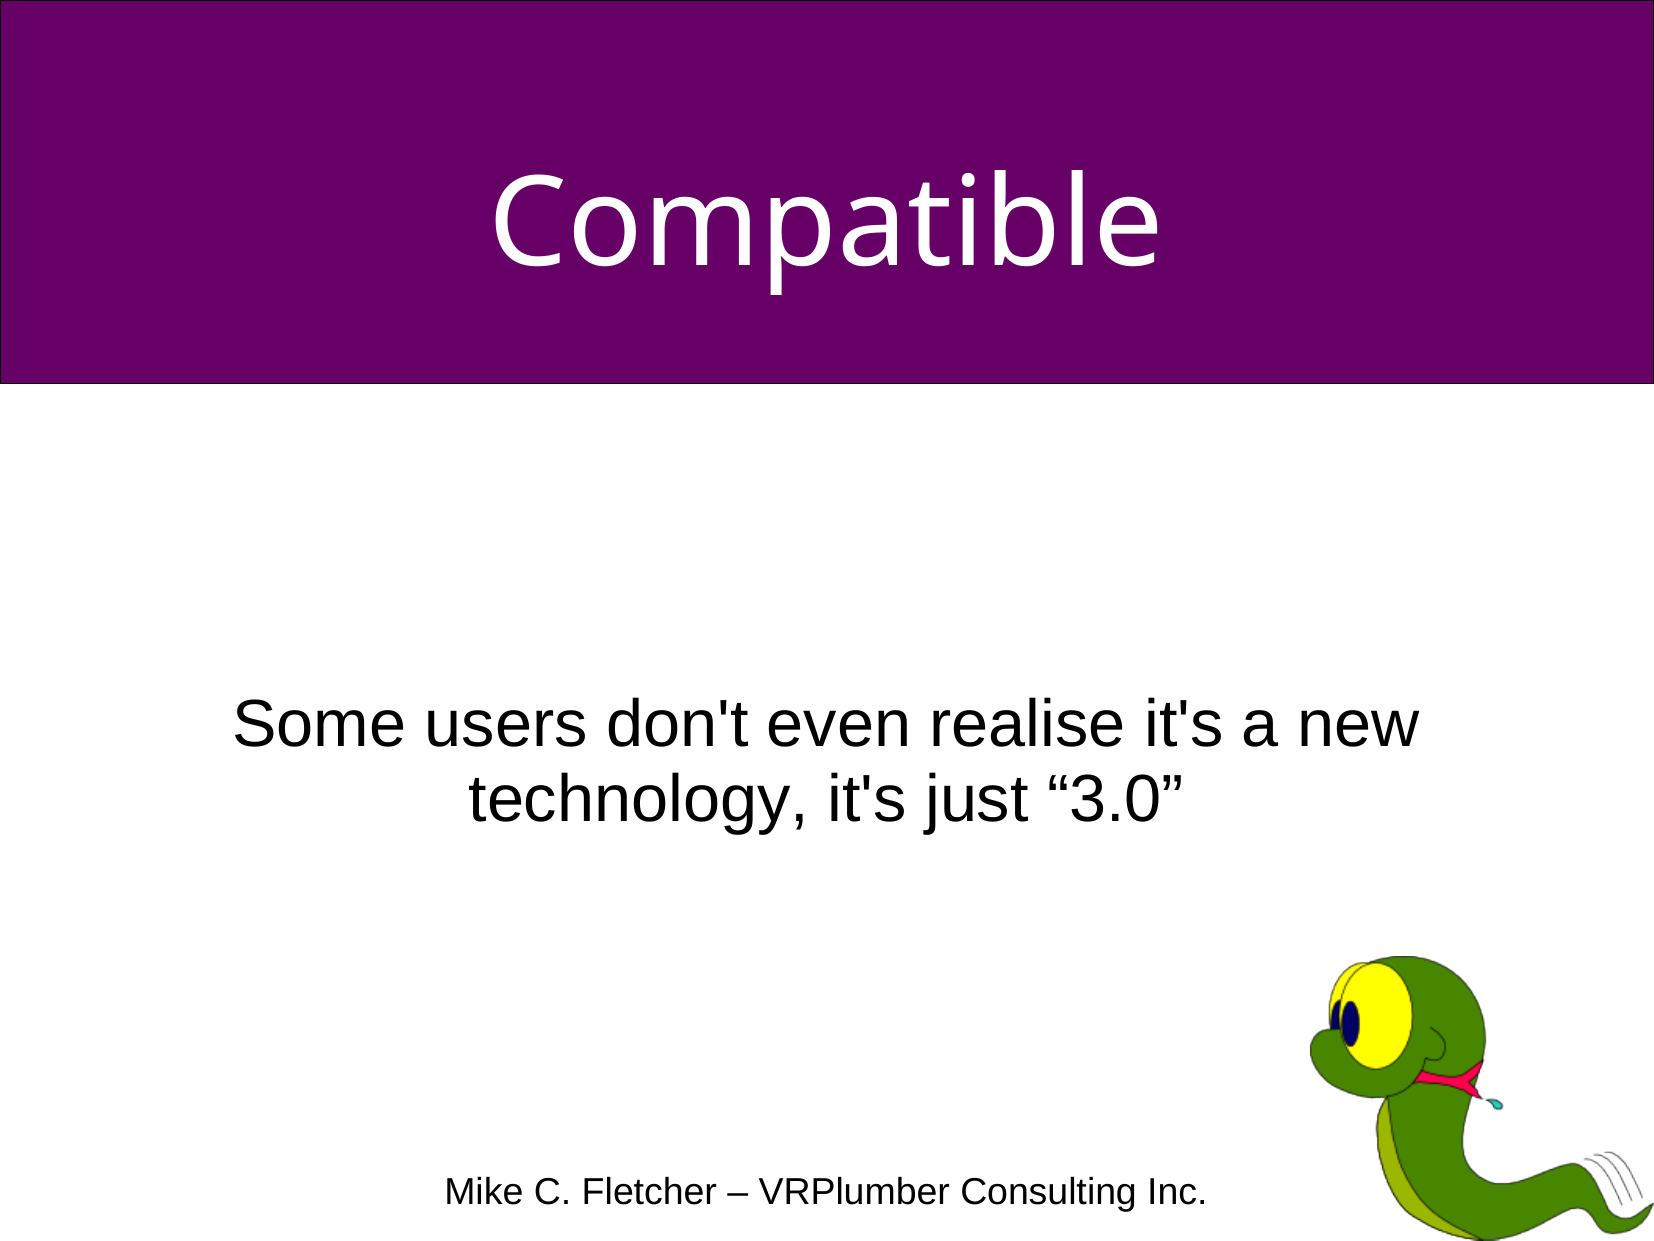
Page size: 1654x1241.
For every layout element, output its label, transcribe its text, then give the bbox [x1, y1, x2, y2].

picture [1310, 956, 1654, 1241]
title Compatible [82, 56, 1571, 377]
subtitle Some users don't even realise it's a new technology, it's just “3.0” [82, 420, 1571, 1102]
